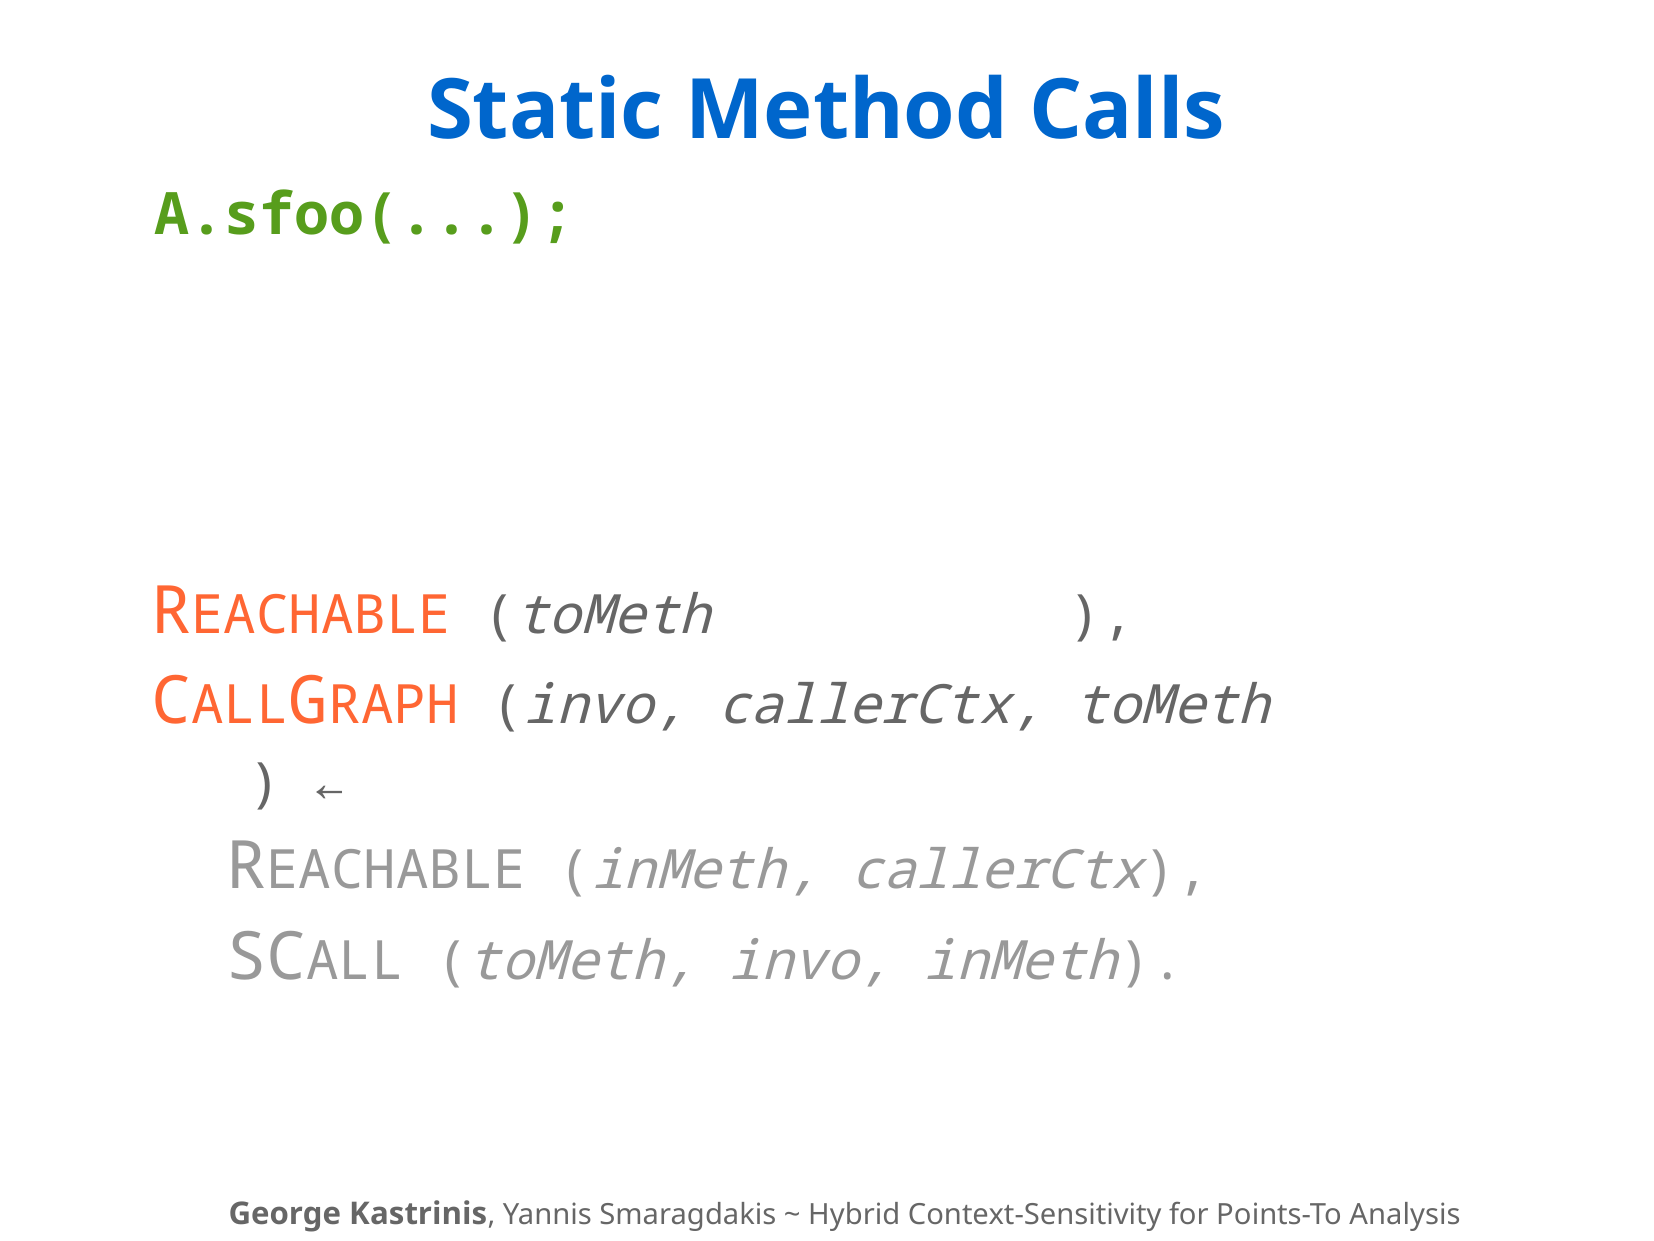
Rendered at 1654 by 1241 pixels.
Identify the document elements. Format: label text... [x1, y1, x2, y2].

text_box A.sfoo(...); [139, 164, 521, 238]
text_box REACHABLE (toMeth ), CALLGRAPH (invo, callerCtx, toMeth ) ← REACHABLE (inMeth, callerCtx), SCALL (toMeth, invo, inMeth). [136, 463, 1517, 813]
text_box Static Method Calls [338, 41, 1315, 150]
